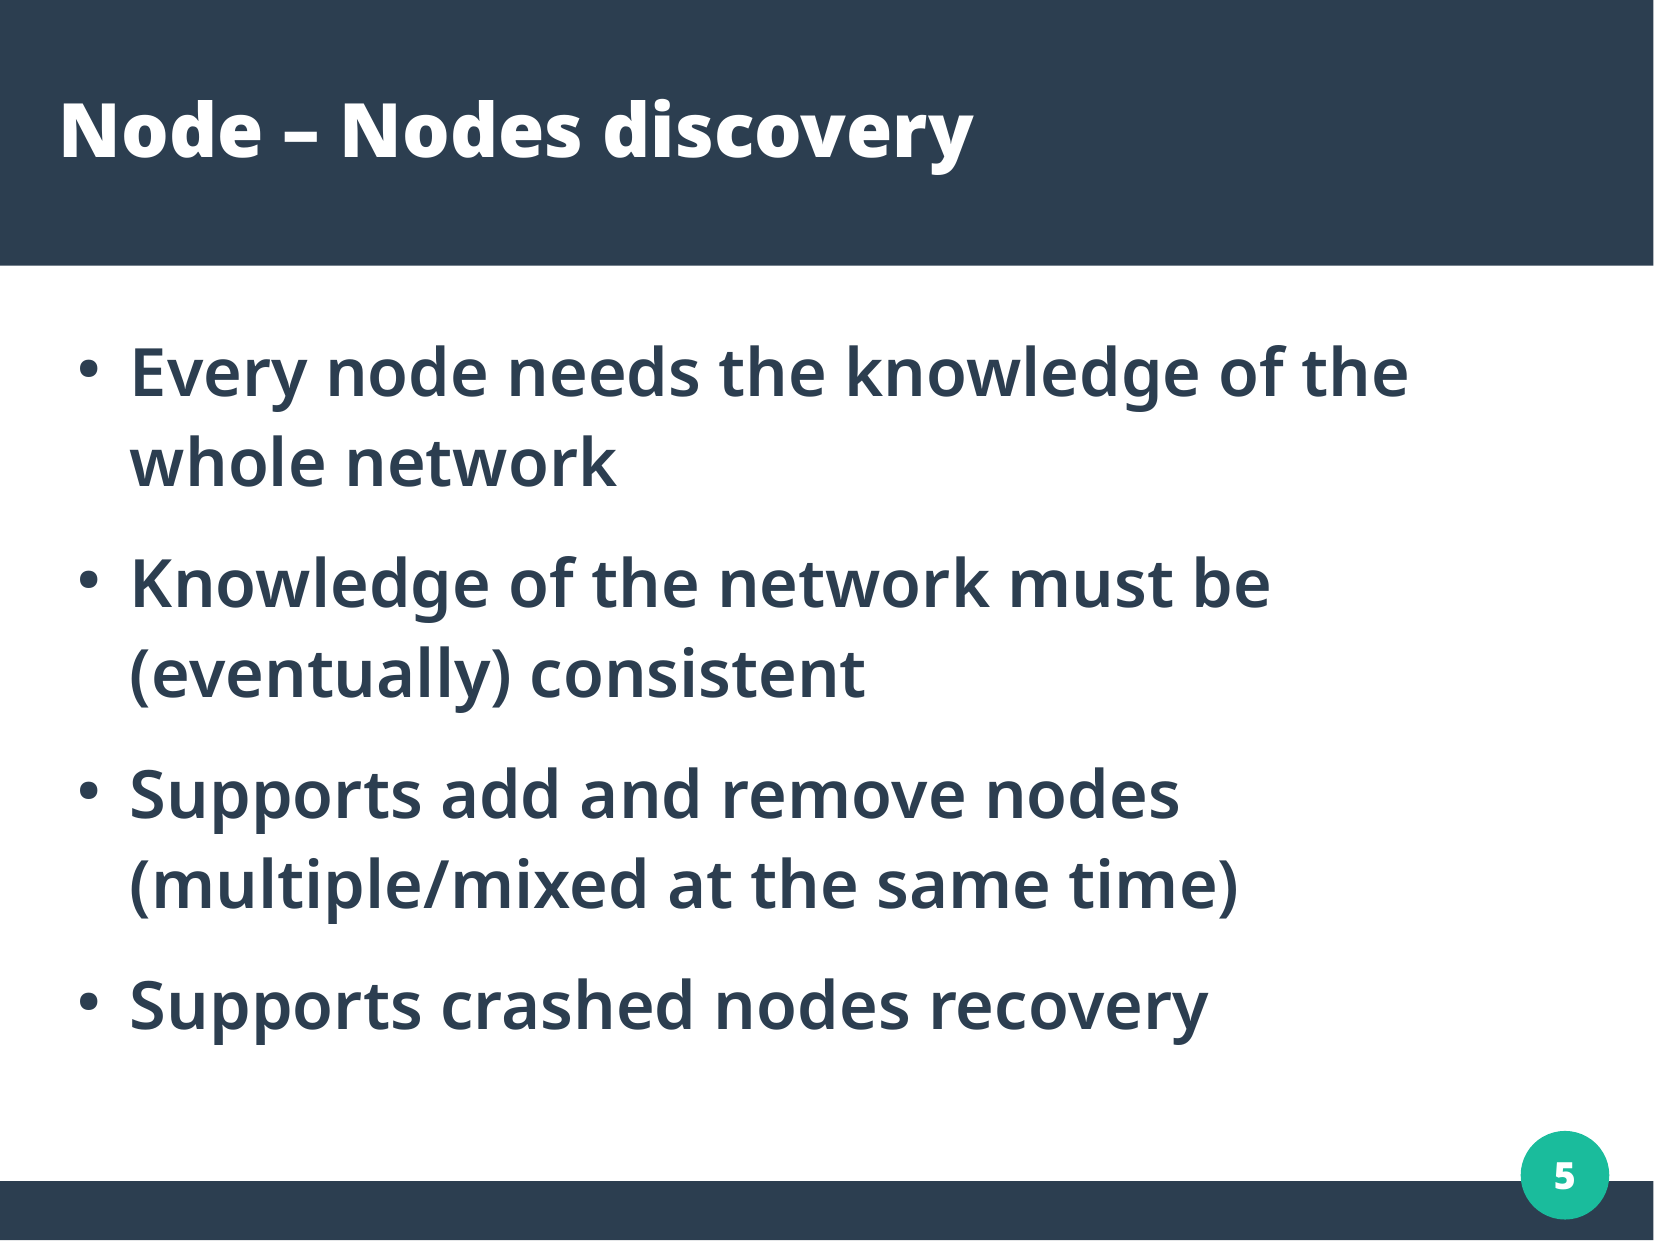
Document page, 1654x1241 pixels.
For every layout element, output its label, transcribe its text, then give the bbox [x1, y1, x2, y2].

title Node – Nodes discovery [59, 49, 1595, 207]
list Every node needs the knowledge of the whole network Knowledge of the network must be (eventually) consistent Supports add and remove nodes (multiple/mixed at the same time) Supports crashed nodes recovery [59, 324, 1595, 1152]
